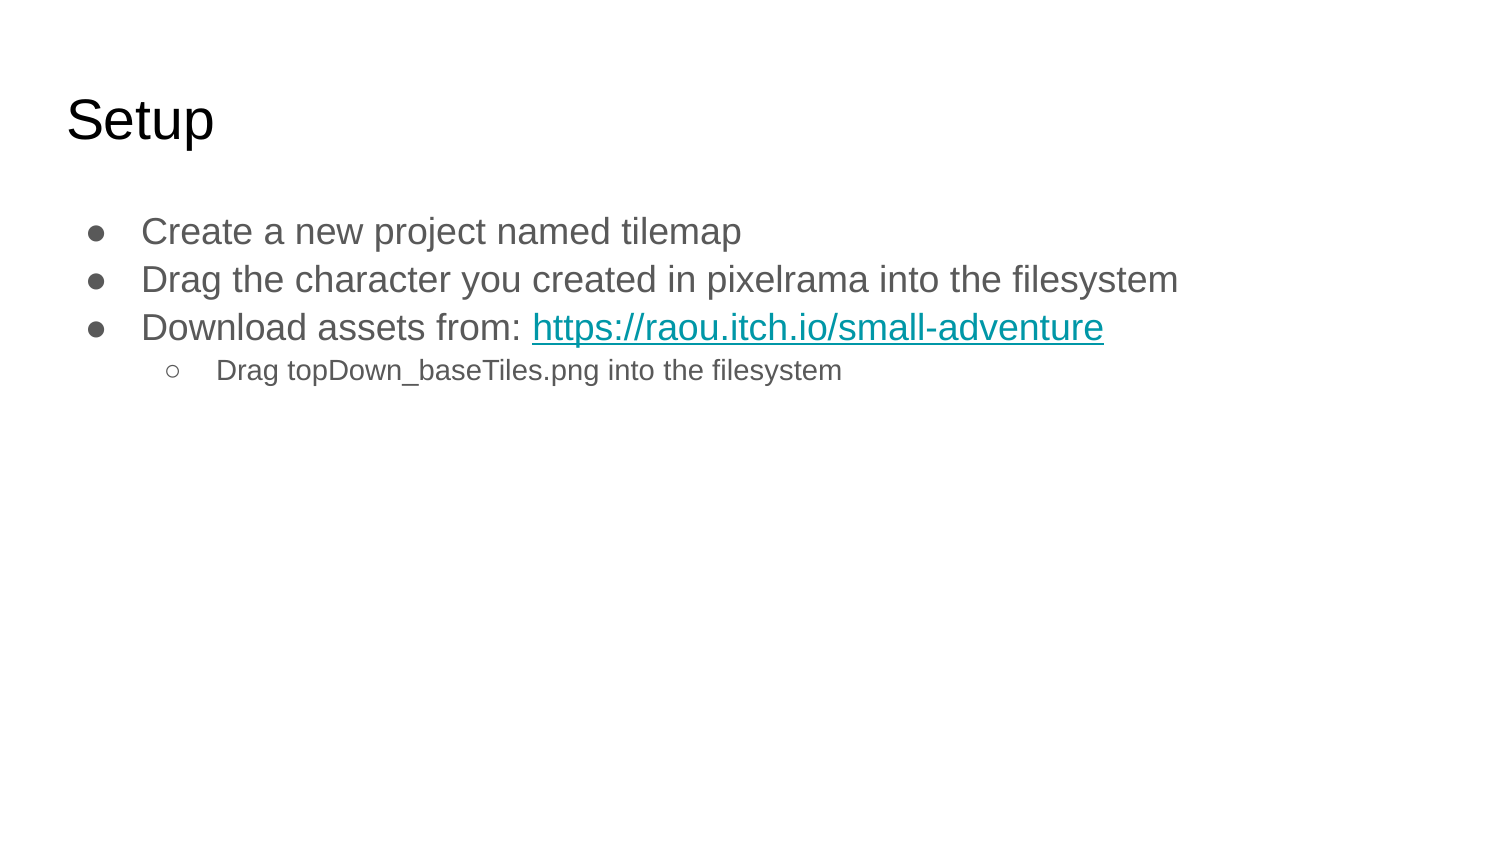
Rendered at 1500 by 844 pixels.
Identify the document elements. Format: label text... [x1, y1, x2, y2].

list Create a new project named tilemap Drag the character you created in pixelrama into the filesystem Download assets from: https://raou.itch.io/small-adventure Drag topDown_baseTiles.png into the filesystem [51, 189, 1449, 750]
title Setup [51, 72, 1449, 167]
